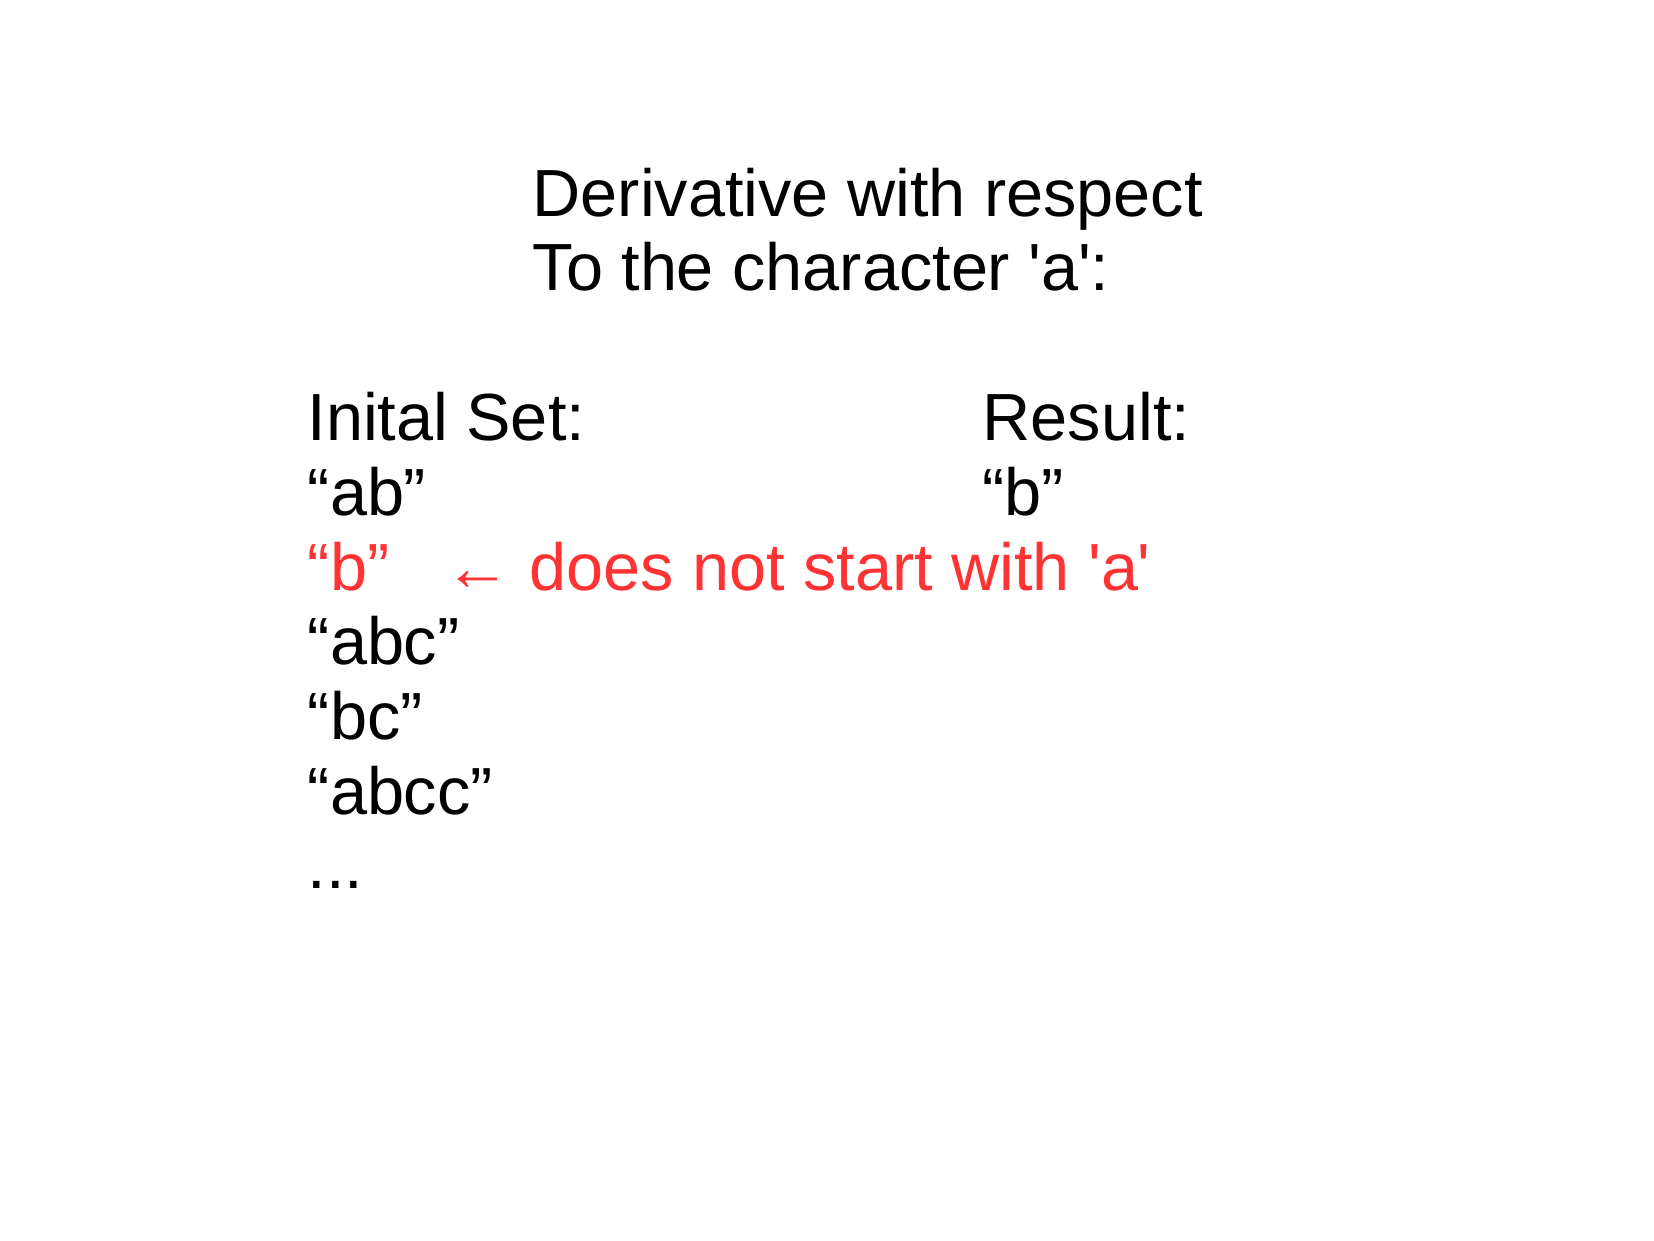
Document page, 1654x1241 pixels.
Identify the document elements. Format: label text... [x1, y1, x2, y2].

subtitle Derivative with respect To the character 'a': Inital Set: Result: “ab” “b” “b” ← does not start with 'a' “abc” “bc” “abcc” ... [82, 49, 1571, 1010]
